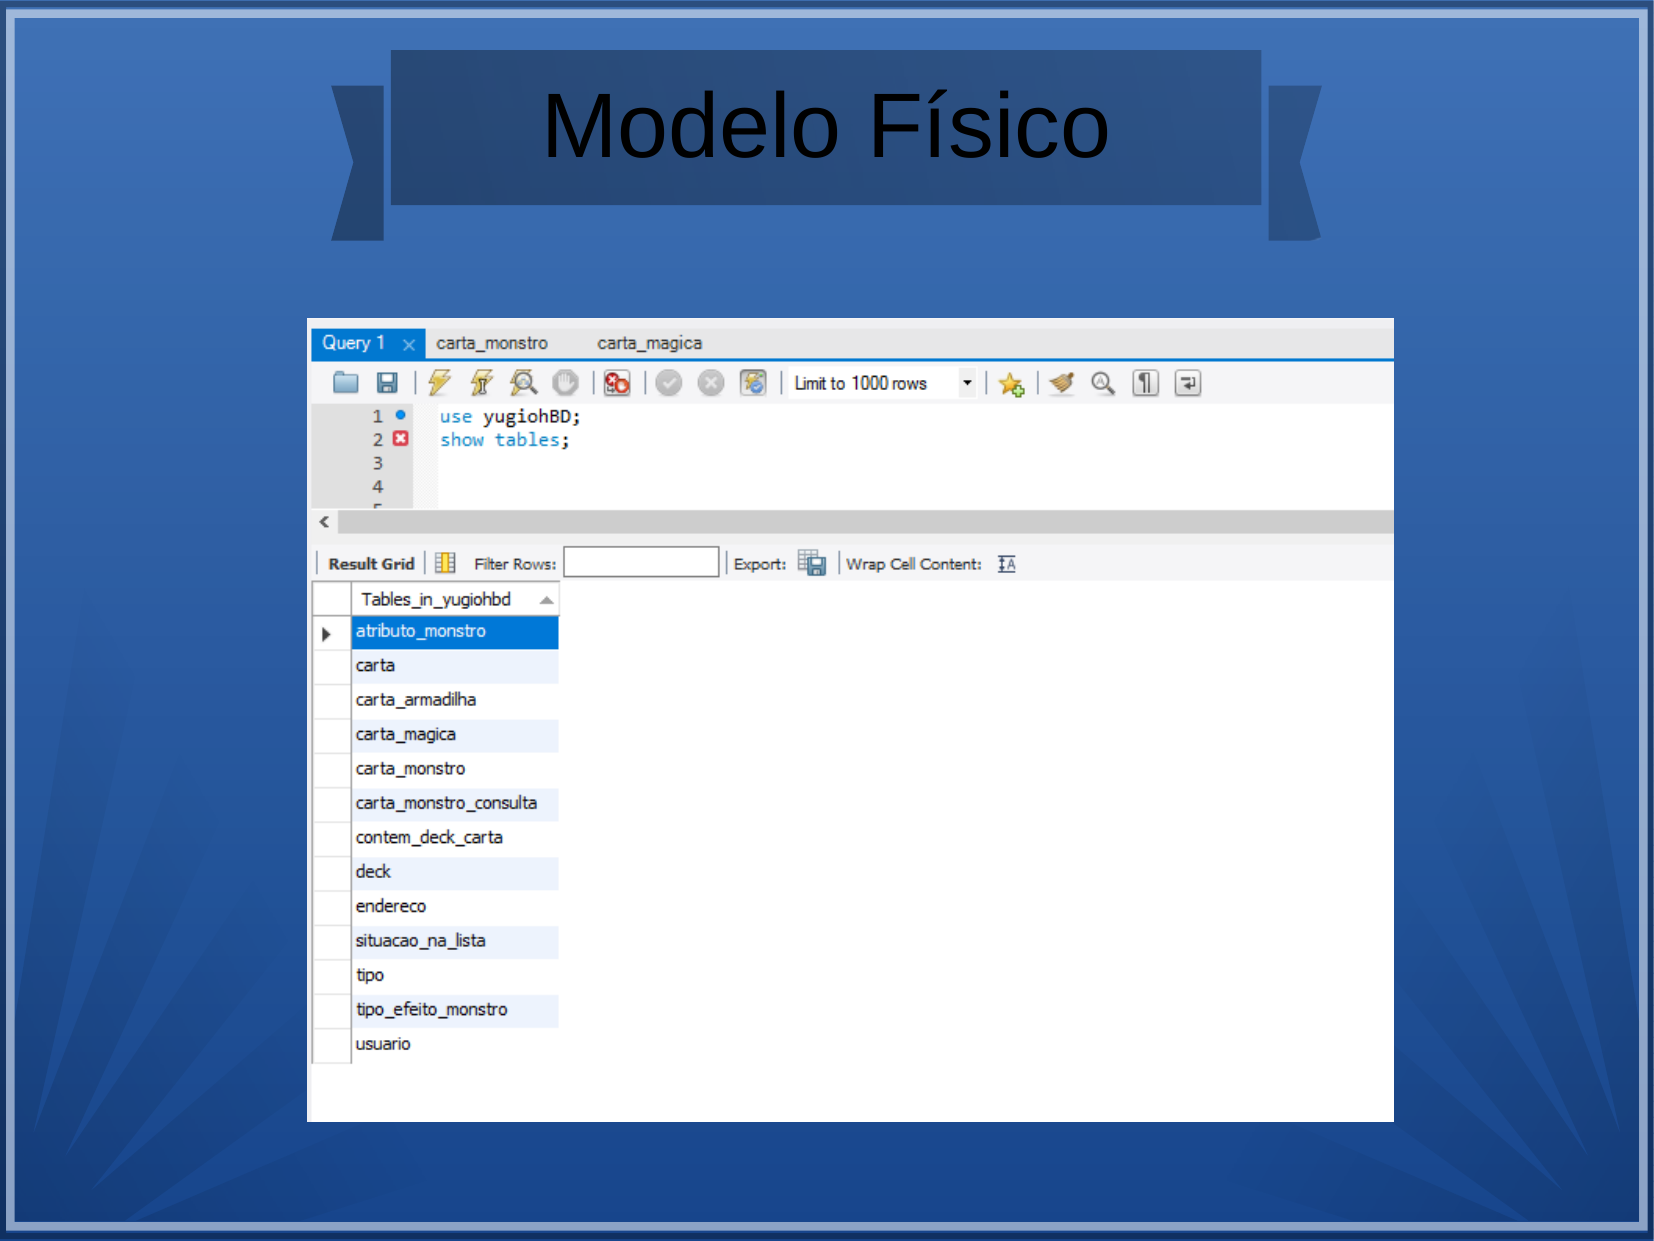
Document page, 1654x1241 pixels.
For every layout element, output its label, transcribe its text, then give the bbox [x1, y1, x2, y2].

picture [307, 318, 1394, 1123]
title Modelo Físico [389, 47, 1264, 205]
